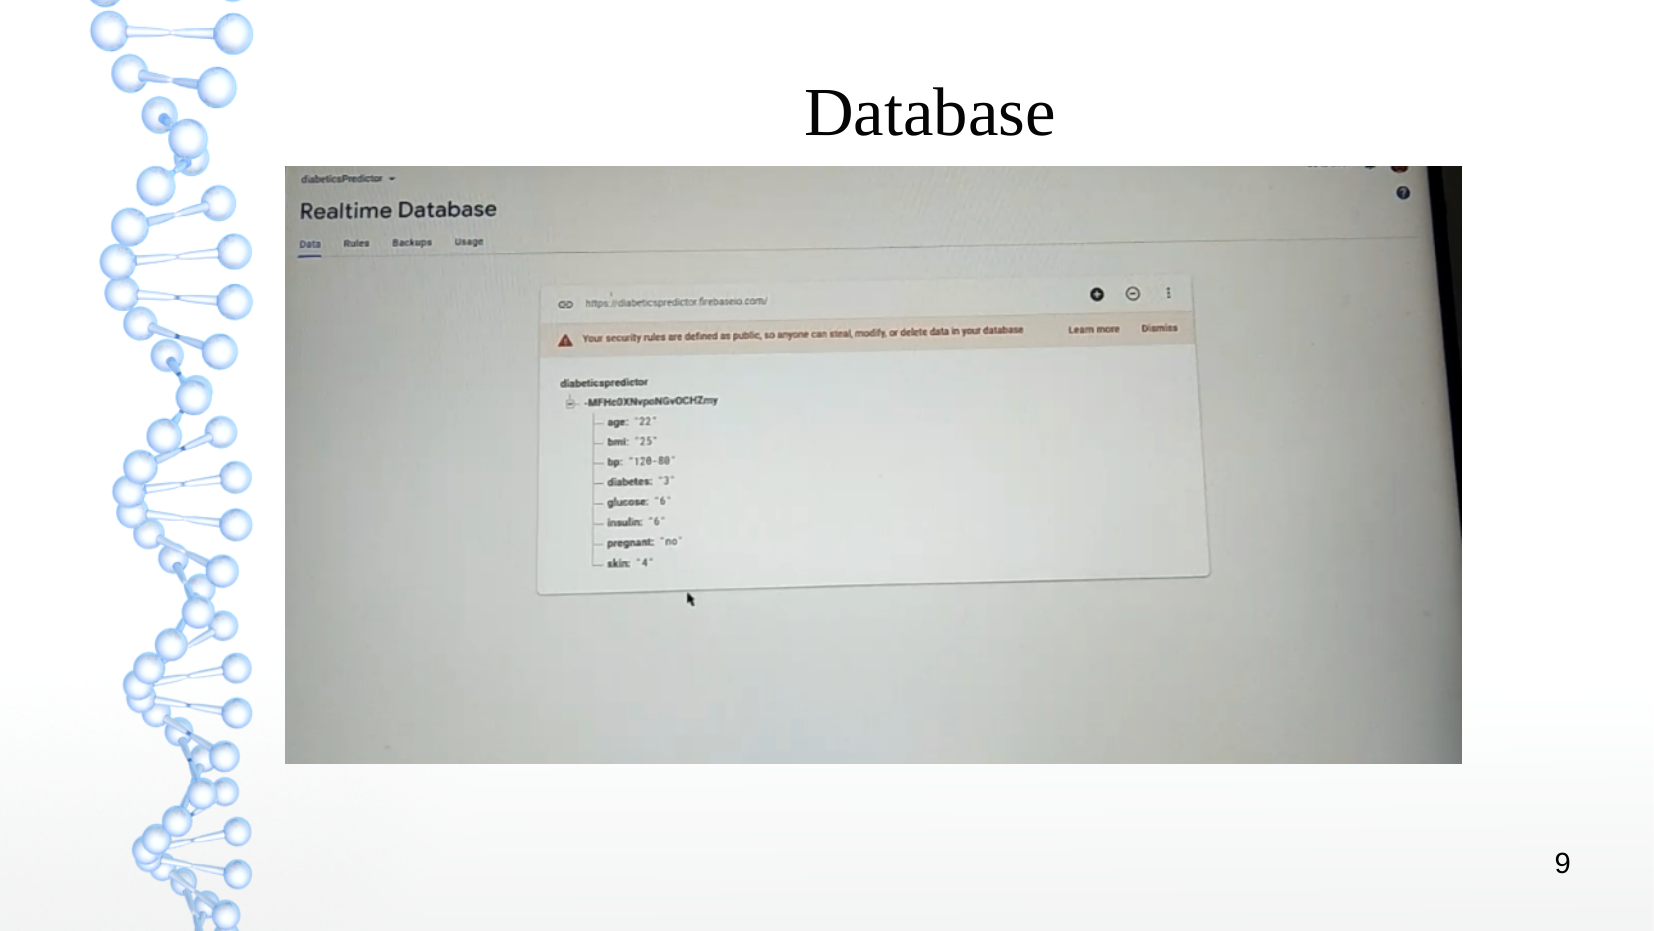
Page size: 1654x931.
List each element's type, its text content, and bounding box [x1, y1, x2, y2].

picture [0, 0, 1654, 931]
title Database [265, 35, 1595, 189]
